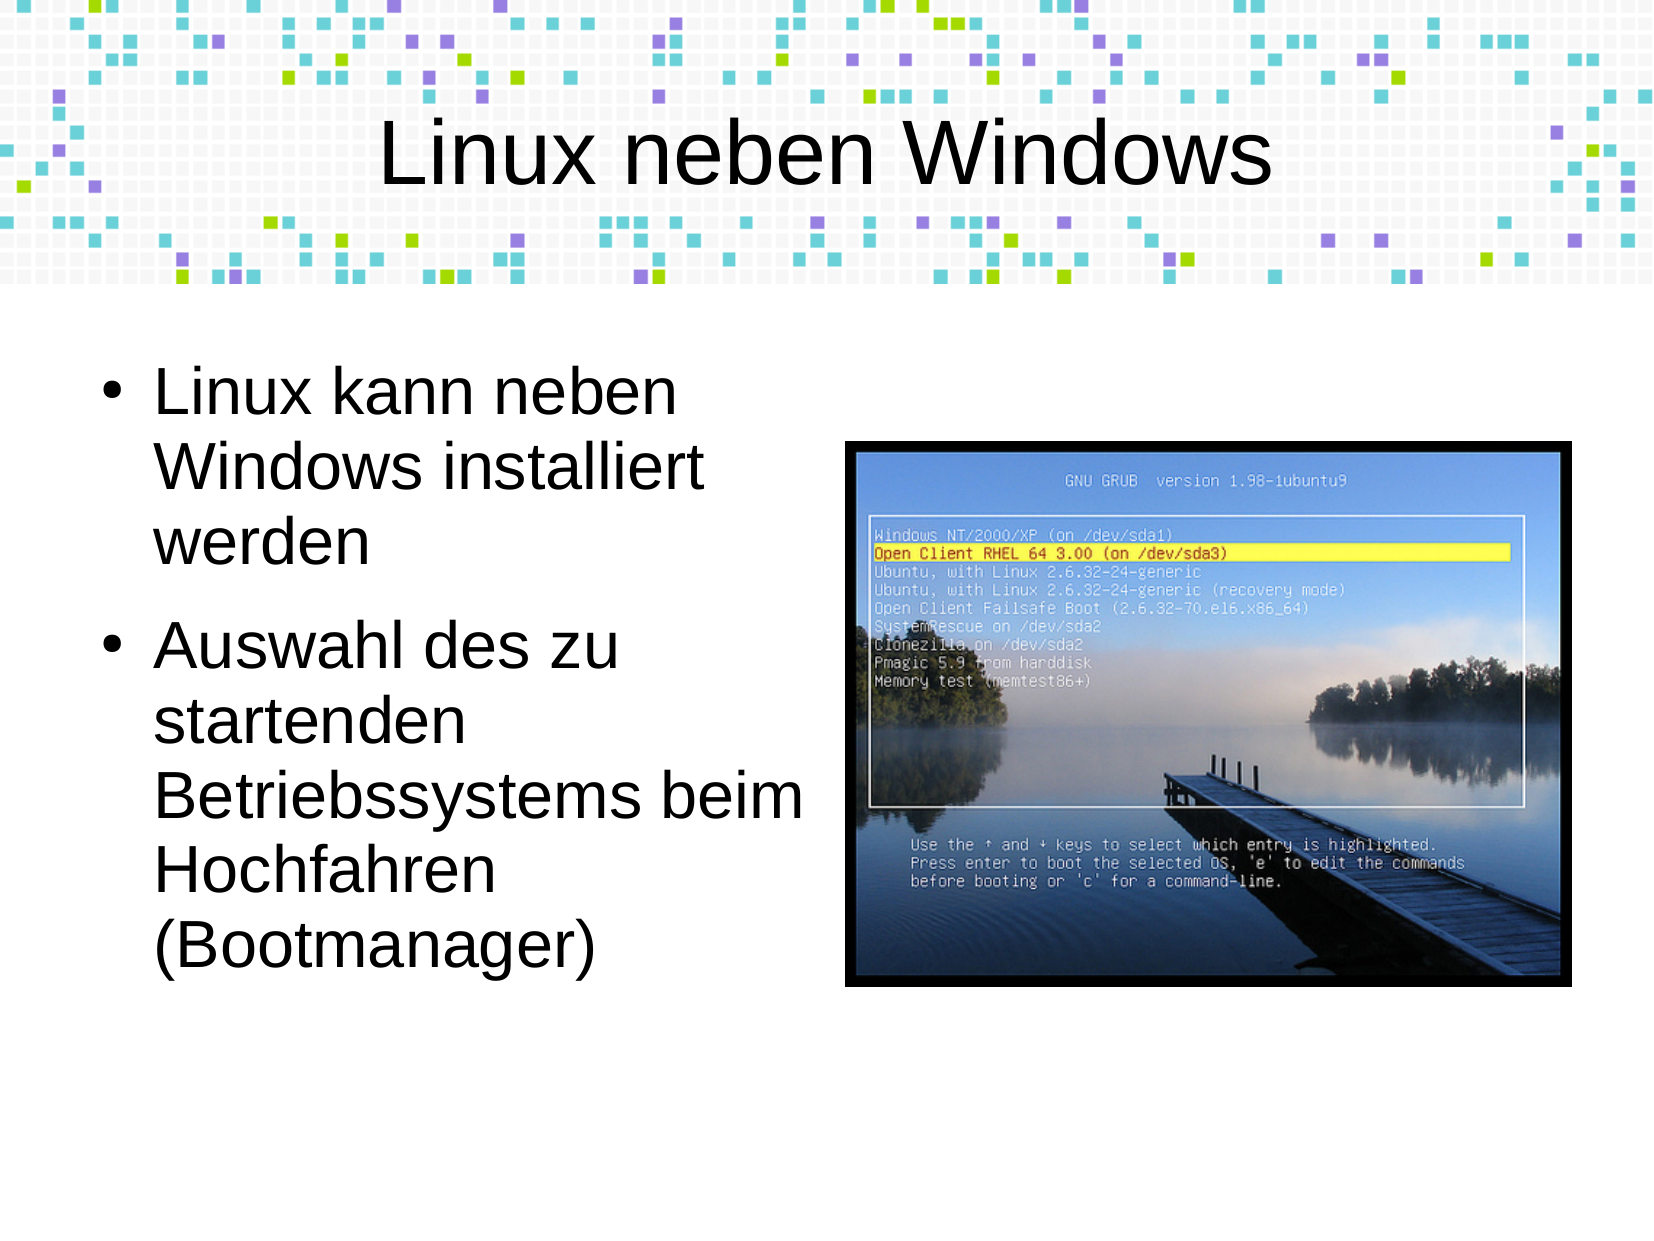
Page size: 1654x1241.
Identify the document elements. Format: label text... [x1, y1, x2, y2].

picture [0, 0, 1654, 284]
title Linux neben Windows [82, 49, 1571, 257]
picture [845, 441, 1572, 987]
list Linux kann neben Windows installiert werden Auswahl des zu startenden Betriebssystems beim Hochfahren (Bootmanager) [82, 354, 809, 1074]
